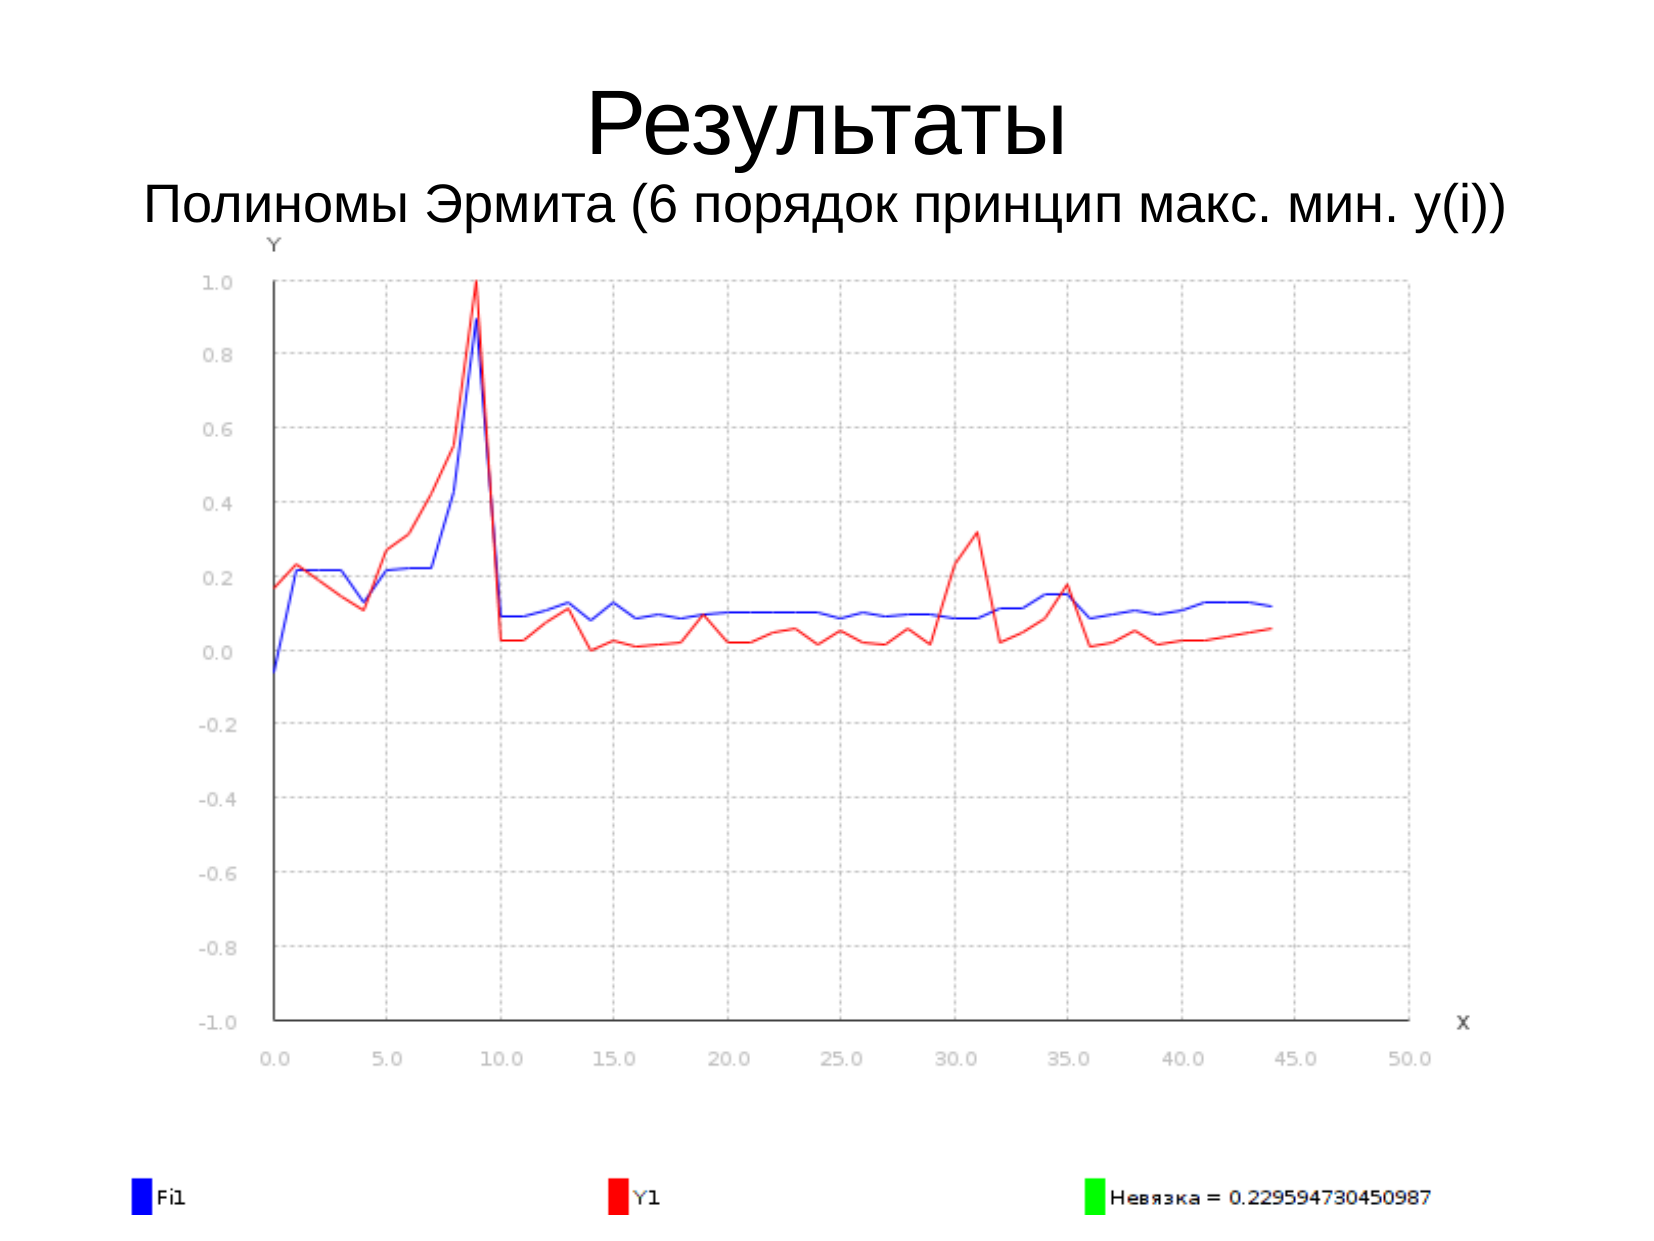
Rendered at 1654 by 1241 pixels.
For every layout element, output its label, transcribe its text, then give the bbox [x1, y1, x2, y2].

picture [30, 59, 1654, 1216]
title Результаты Полиномы Эрмита (6 порядок принцип макс. мин. y(i)) [82, 49, 1571, 257]
